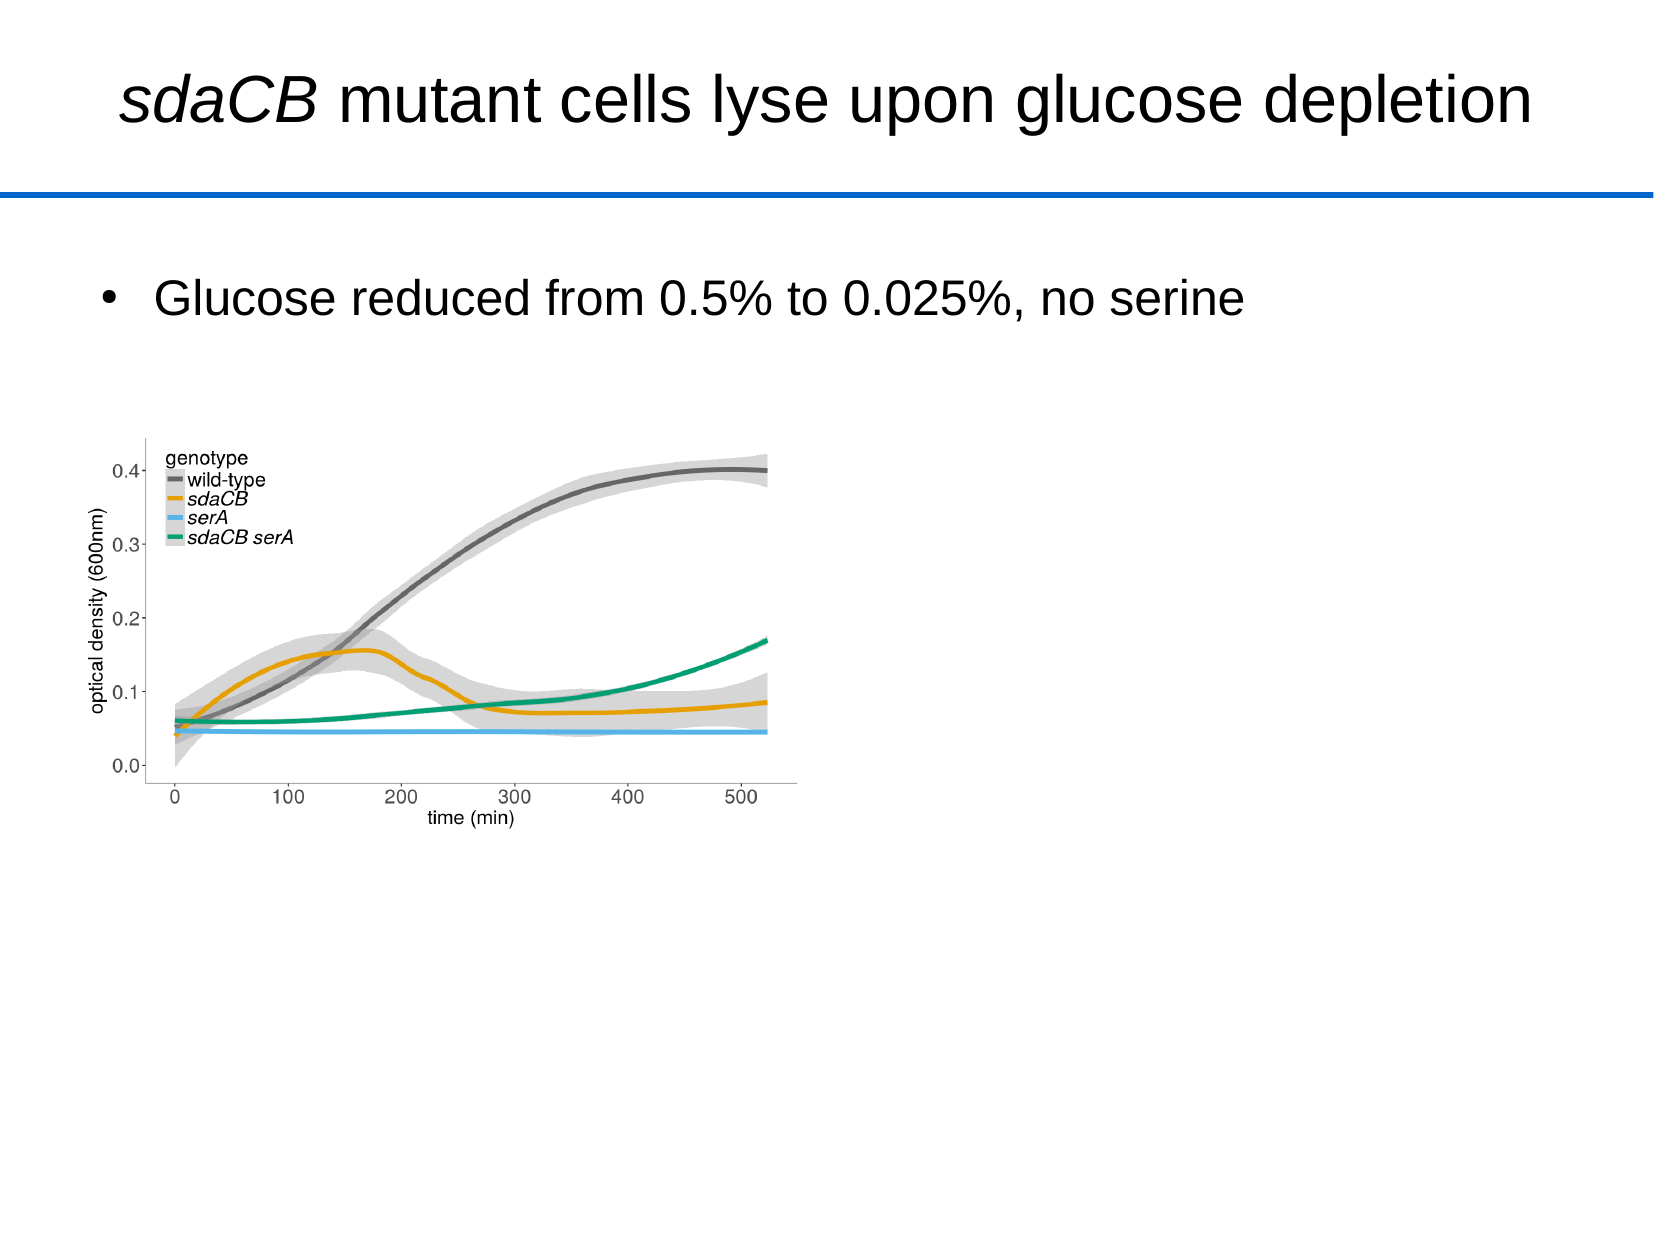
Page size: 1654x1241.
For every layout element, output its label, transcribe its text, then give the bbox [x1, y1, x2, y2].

list Glucose reduced from 0.5% to 0.025%, no serine [82, 270, 1546, 490]
picture [82, 432, 803, 833]
title sdaCB mutant cells lyse upon glucose depletion [82, 198, 1571, 204]
title sdaCB mutant cells lyse upon glucose depletion [82, 0, 1571, 192]
